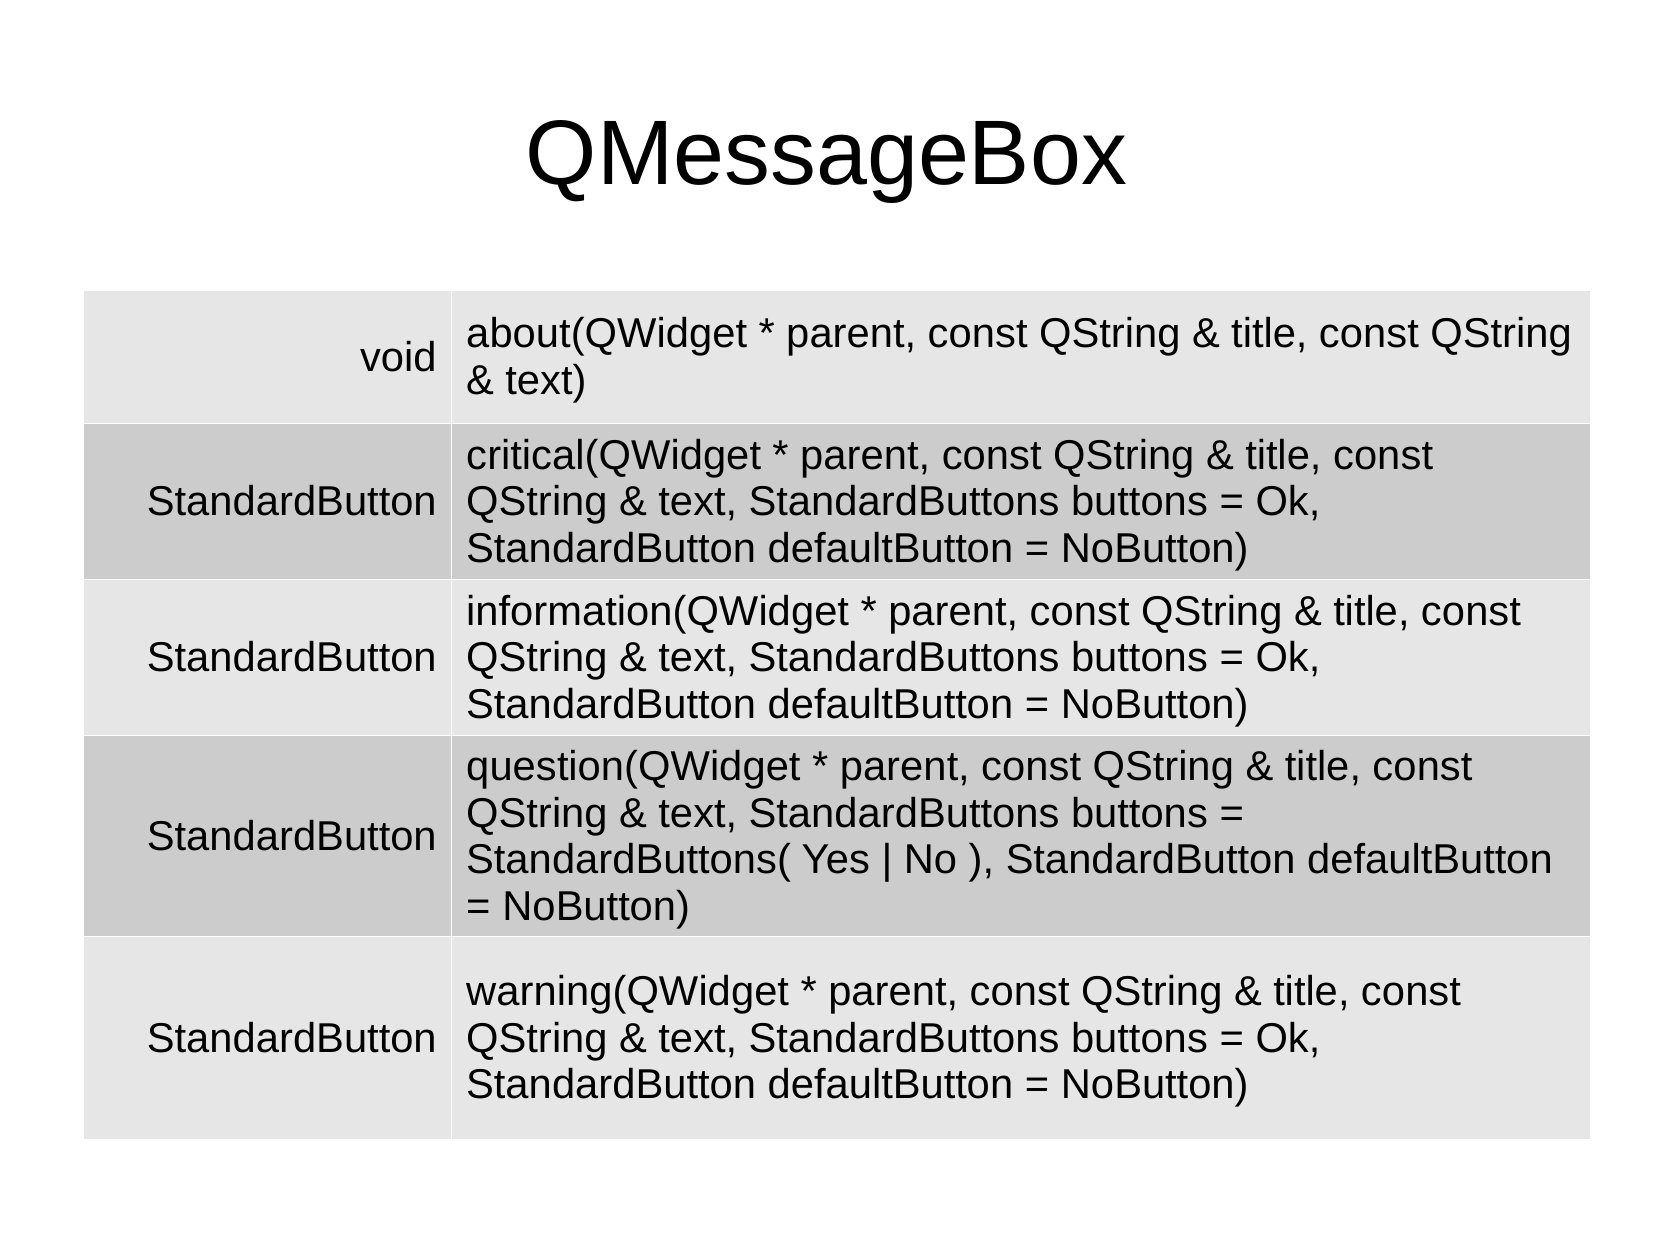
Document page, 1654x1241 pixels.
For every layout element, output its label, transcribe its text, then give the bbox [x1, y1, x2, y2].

table_cell StandardButton [84, 736, 451, 936]
table_cell information(QWidget * parent, const QString & title, const QString & text, StandardButtons buttons = Ok, StandardButton defaultButton = NoButton) [452, 580, 1590, 735]
table_header about(QWidget * parent, const QString & title, const QString & text) [452, 291, 1590, 423]
table_cell critical(QWidget * parent, const QString & title, const QString & text, StandardButtons buttons = Ok, StandardButton defaultButton = NoButton) [452, 424, 1590, 579]
title QMessageBox [82, 49, 1571, 257]
table_cell StandardButton [84, 937, 451, 1139]
table_cell question(QWidget * parent, const QString & title, const QString & text, StandardButtons buttons = StandardButtons( Yes | No ), StandardButton defaultButton = NoButton) [452, 736, 1590, 936]
table_cell warning(QWidget * parent, const QString & title, const QString & text, StandardButtons buttons = Ok, StandardButton defaultButton = NoButton) [452, 937, 1590, 1139]
table_cell StandardButton [84, 424, 451, 579]
table_cell StandardButton [84, 580, 451, 735]
table_header void [84, 291, 451, 423]
